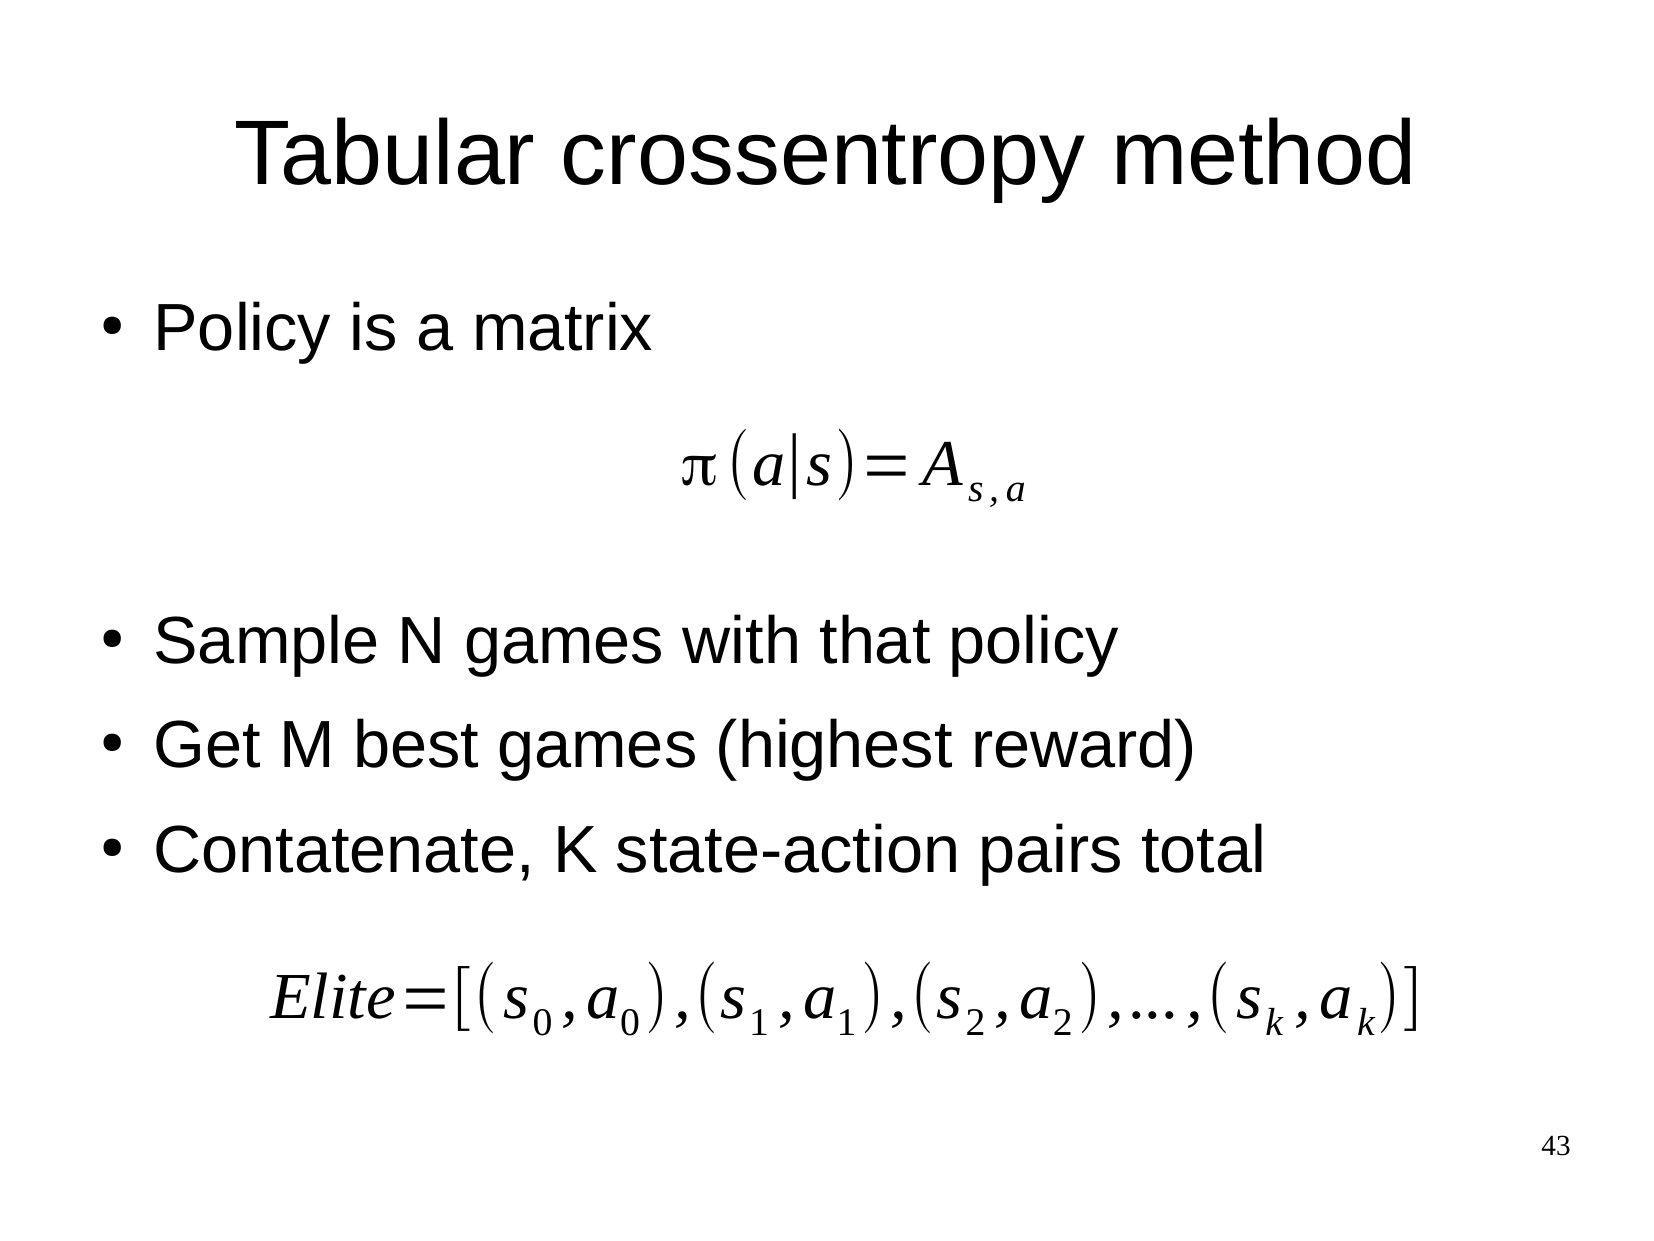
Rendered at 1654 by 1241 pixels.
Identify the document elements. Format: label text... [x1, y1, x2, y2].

title Tabular crossentropy method [82, 49, 1571, 257]
chart [249, 957, 1439, 1042]
list Policy is a matrix Sample N games with that policy Get M best games (highest reward) Contatenate, K state-action pairs total [82, 290, 1571, 1010]
chart [664, 423, 1041, 509]
